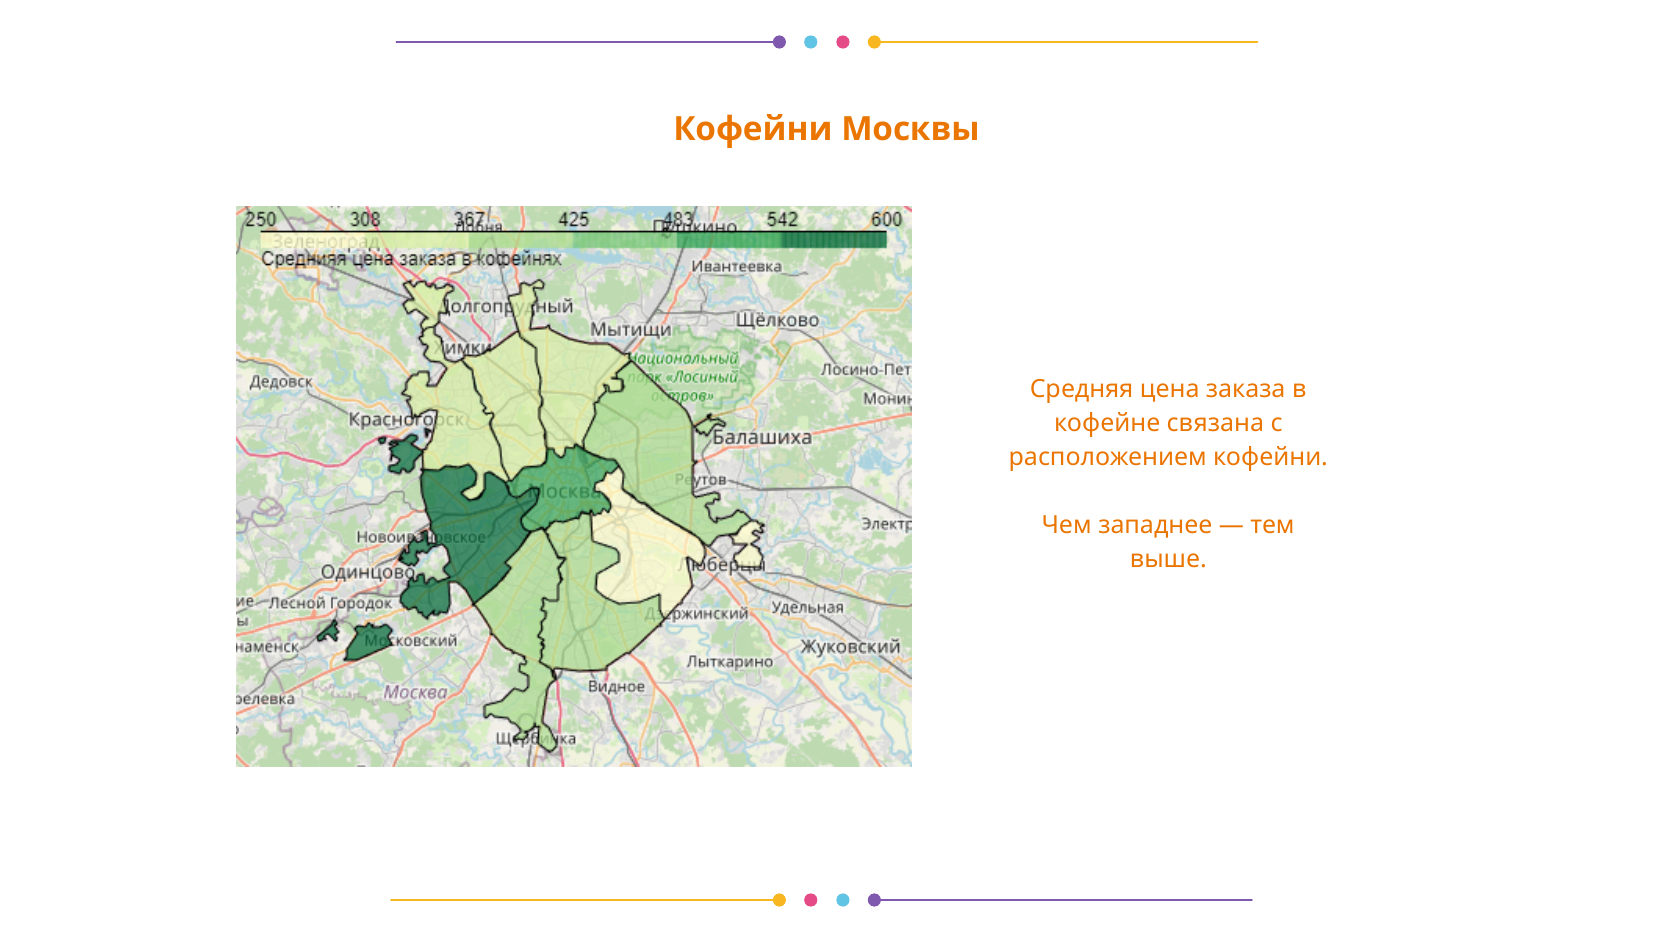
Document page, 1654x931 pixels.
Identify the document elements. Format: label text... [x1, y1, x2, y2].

title Средняя цена заказа в кофейне связана с расположением кофейни. Чем западнее — тем выше. [1008, 236, 1329, 709]
picture [236, 206, 912, 767]
title Кофейни Москвы [531, 88, 1123, 167]
